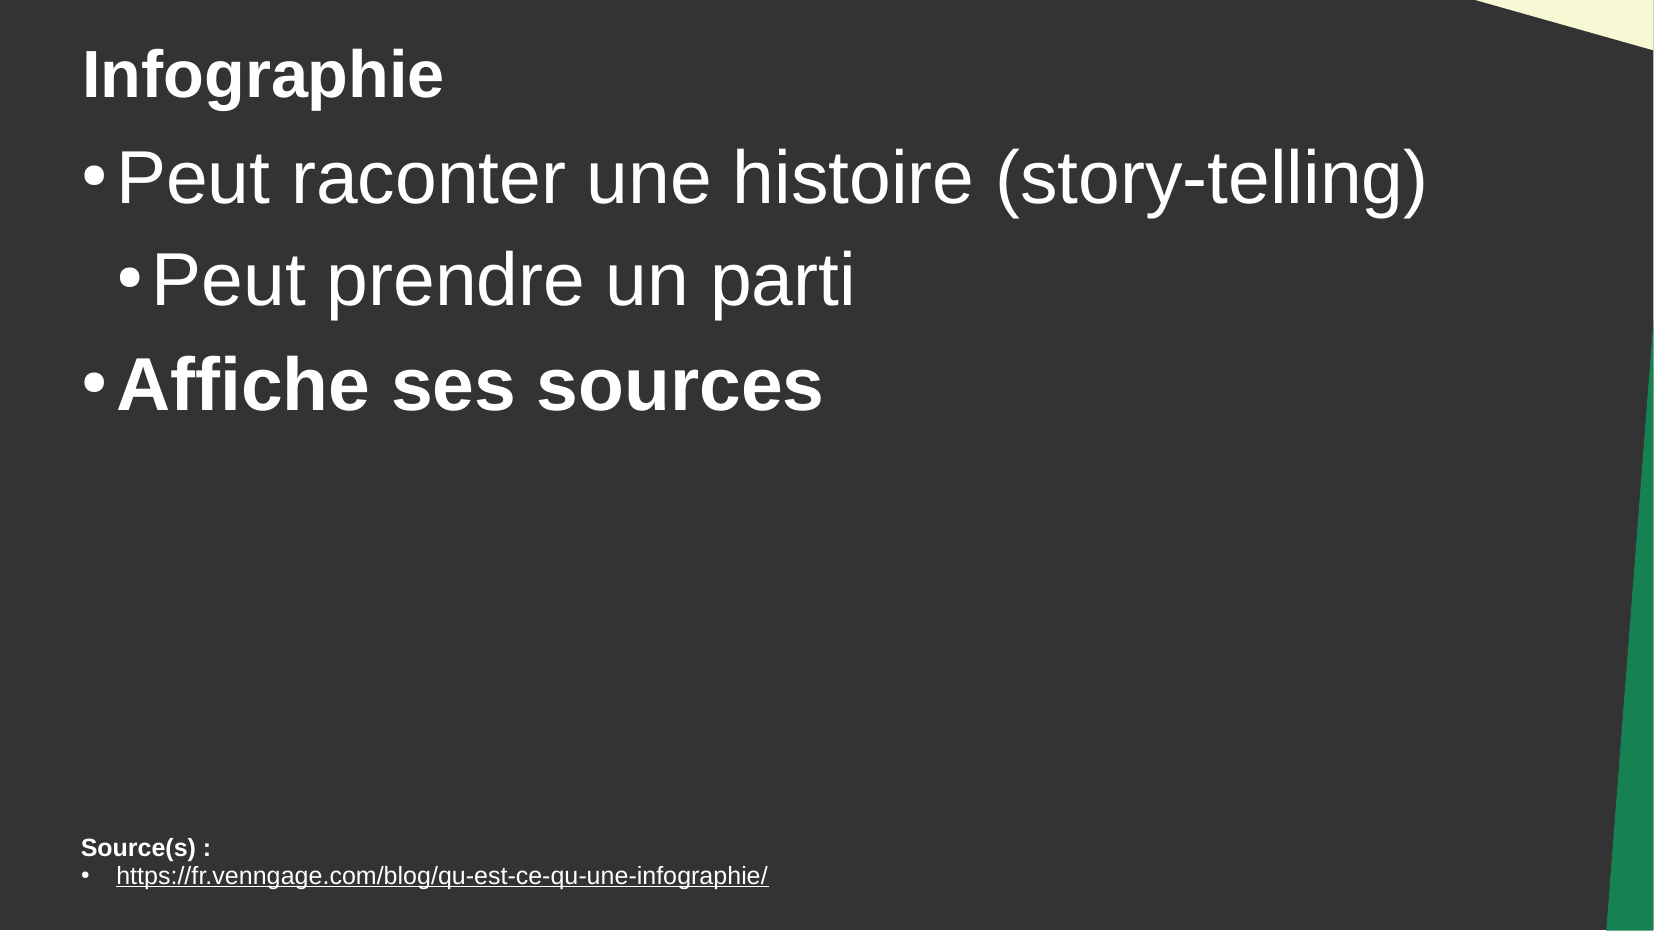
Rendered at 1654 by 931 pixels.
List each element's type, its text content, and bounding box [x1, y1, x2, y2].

text_box [1606, 313, 1654, 931]
list Peut raconter une histoire (story-telling) Peut prendre un parti Affiche ses sources [80, 135, 1560, 461]
title Infographie [82, 37, 1571, 122]
text_box [1475, 0, 1654, 51]
text_box Source(s) : https://fr.venngage.com/blog/qu-est-ce-qu-une-infographie/ [66, 826, 1483, 926]
